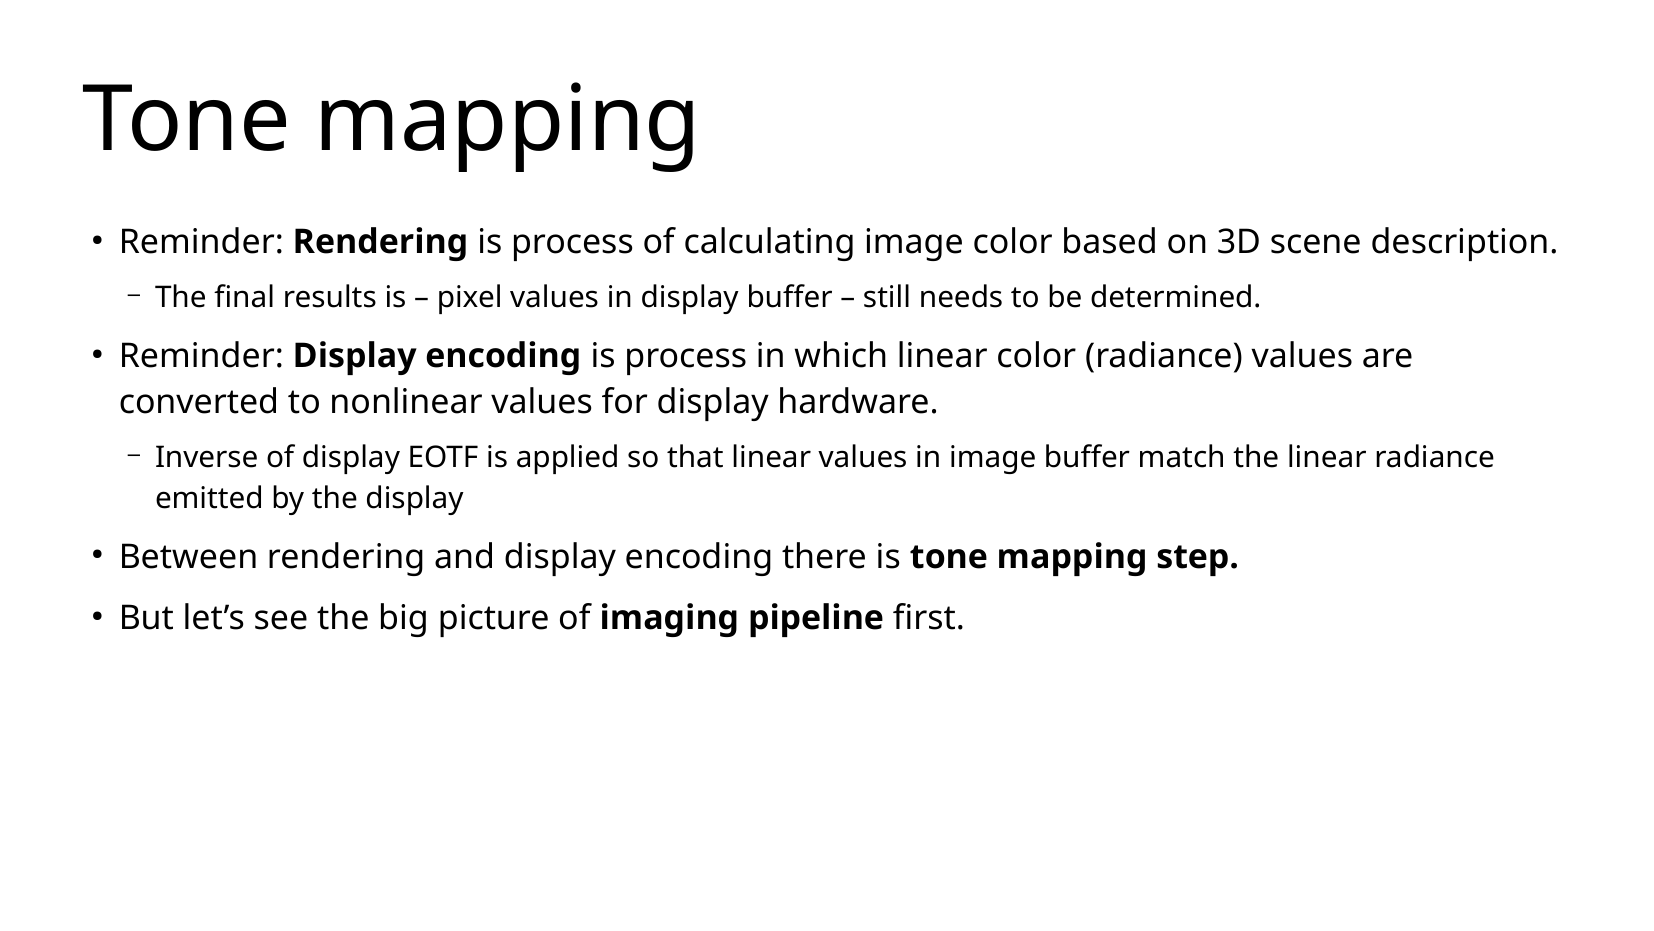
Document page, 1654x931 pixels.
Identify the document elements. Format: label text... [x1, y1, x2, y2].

list Reminder: Rendering is process of calculating image color based on 3D scene description. The final results is – pixel values in display buffer – still needs to be determined. Reminder: Display encoding is process in which linear color (radiance) values are converted to nonlinear values for display hardware. Inverse of display EOTF is applied so that linear values in image buffer match the linear radiance emitted by the display Between rendering and display encoding there is tone mapping step. But let’s see the big picture of imaging pipeline first. [82, 217, 1571, 661]
title Tone mapping [82, 37, 1571, 193]
